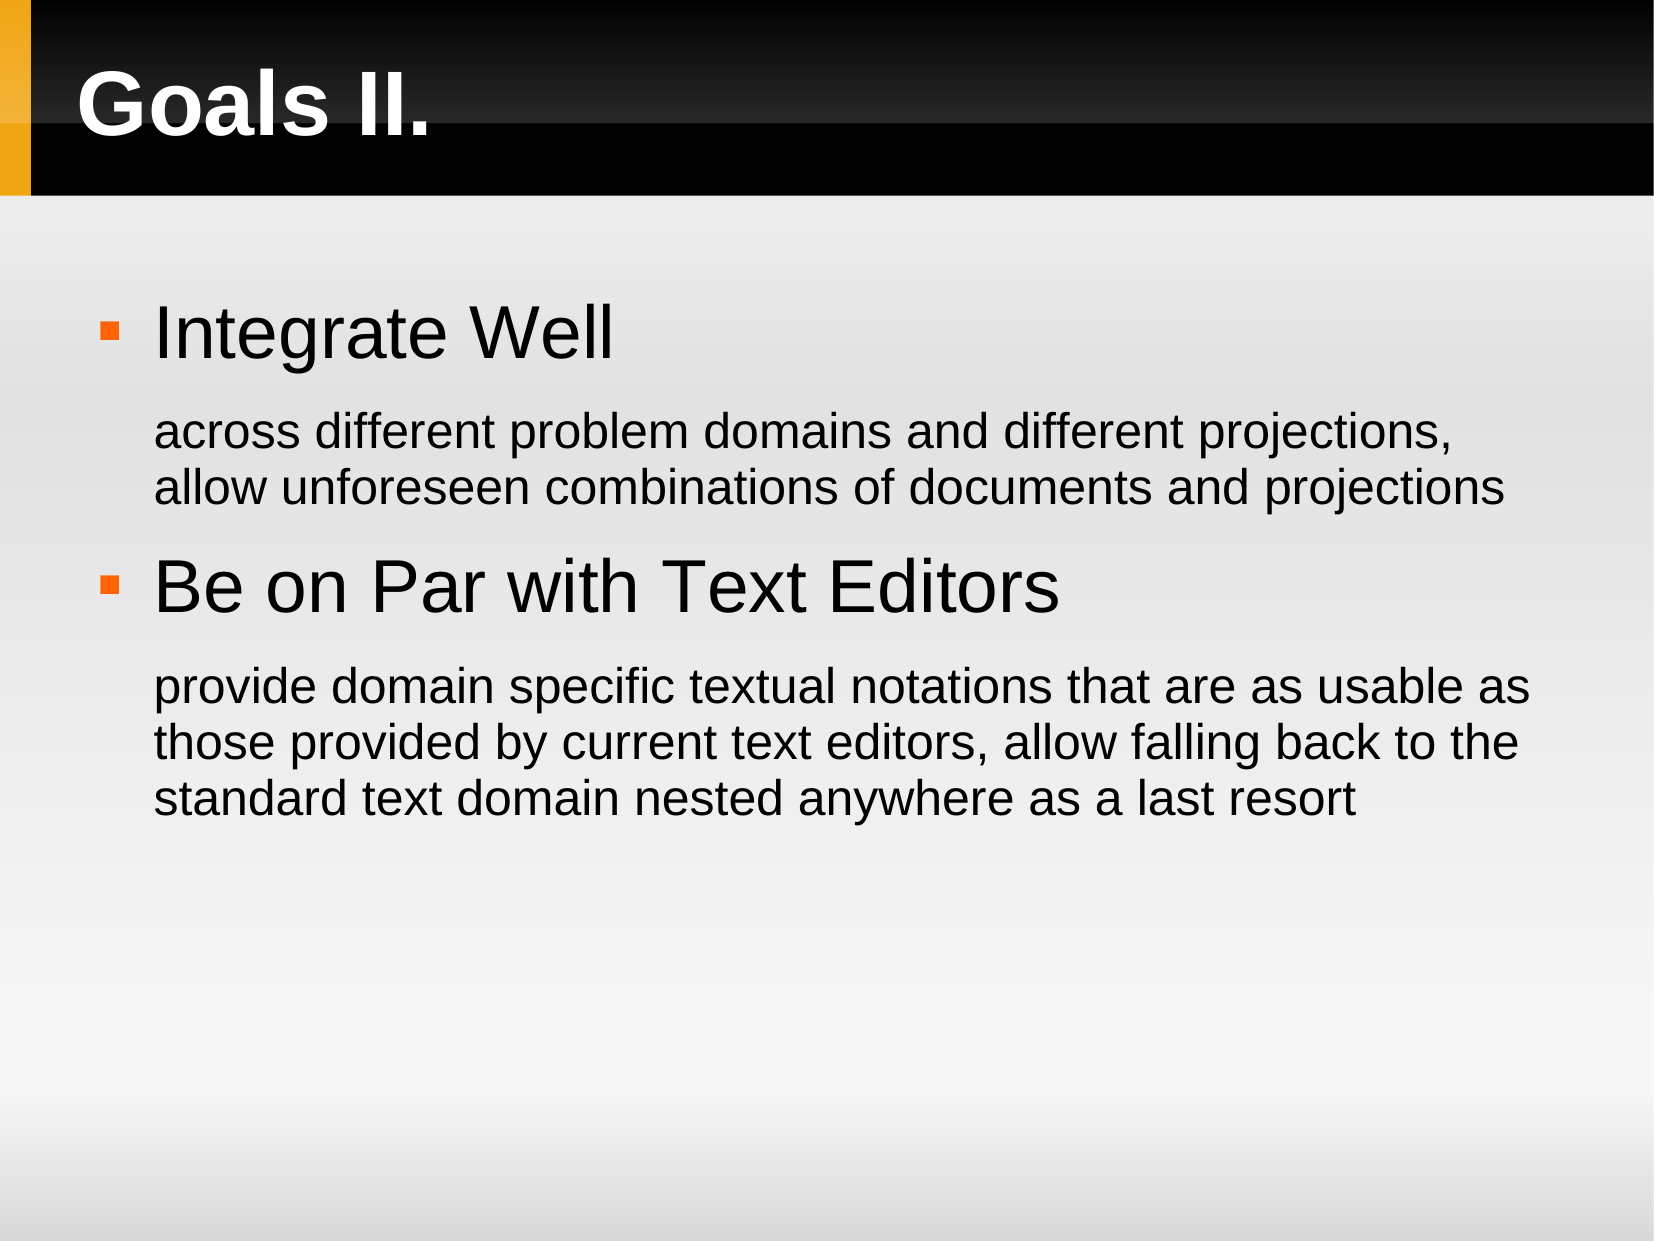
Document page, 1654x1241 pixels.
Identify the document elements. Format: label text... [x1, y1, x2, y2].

title Goals II. [76, 0, 1565, 208]
list Integrate Well across different problem domains and different projections, allow unforeseen combinations of documents and projections Be on Par with Text Editors provide domain specific textual notations that are as usable as those provided by current text editors, allow falling back to the standard text domain nested anywhere as a last resort [82, 290, 1571, 1109]
picture [0, 0, 1654, 1241]
